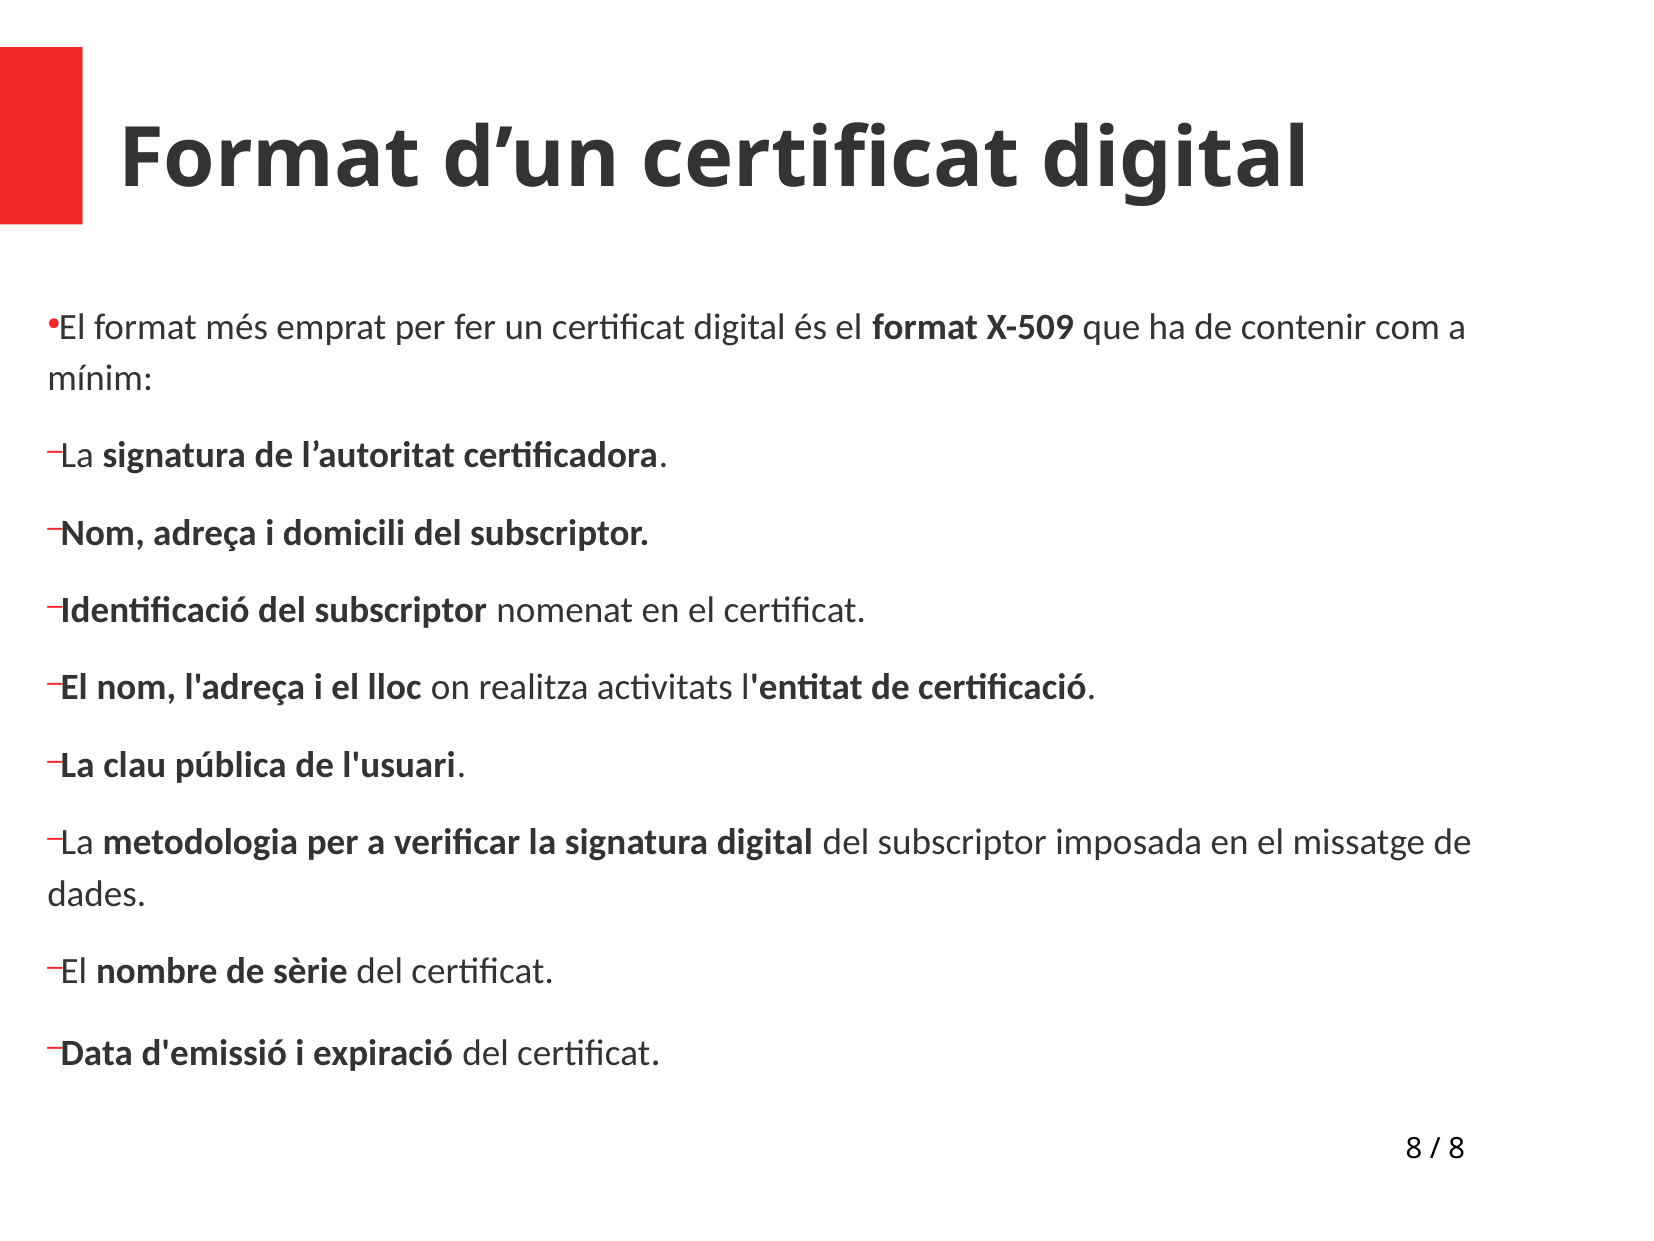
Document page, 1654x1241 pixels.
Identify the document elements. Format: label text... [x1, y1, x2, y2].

title Format d’un certificat digital [118, 45, 1571, 260]
text_box <number> / 8 [1405, 1129, 1571, 1216]
list El format més emprat per fer un certificat digital és el format X-509 que ha de contenir com a mínim: La signatura de l’autoritat certificadora. Nom, adreça i domicili del subscriptor. Identificació del subscriptor nomenat en el certificat. El nom, l'adreça i el lloc on realitza activitats l'entitat de certificació. La clau pública de l'usuari. La metodologia per a verificar la signatura digital del subscriptor imposada en el missatge de dades. El nombre de sèrie del certificat. Data d'emissió i expiració del certificat. [47, 295, 1536, 1074]
